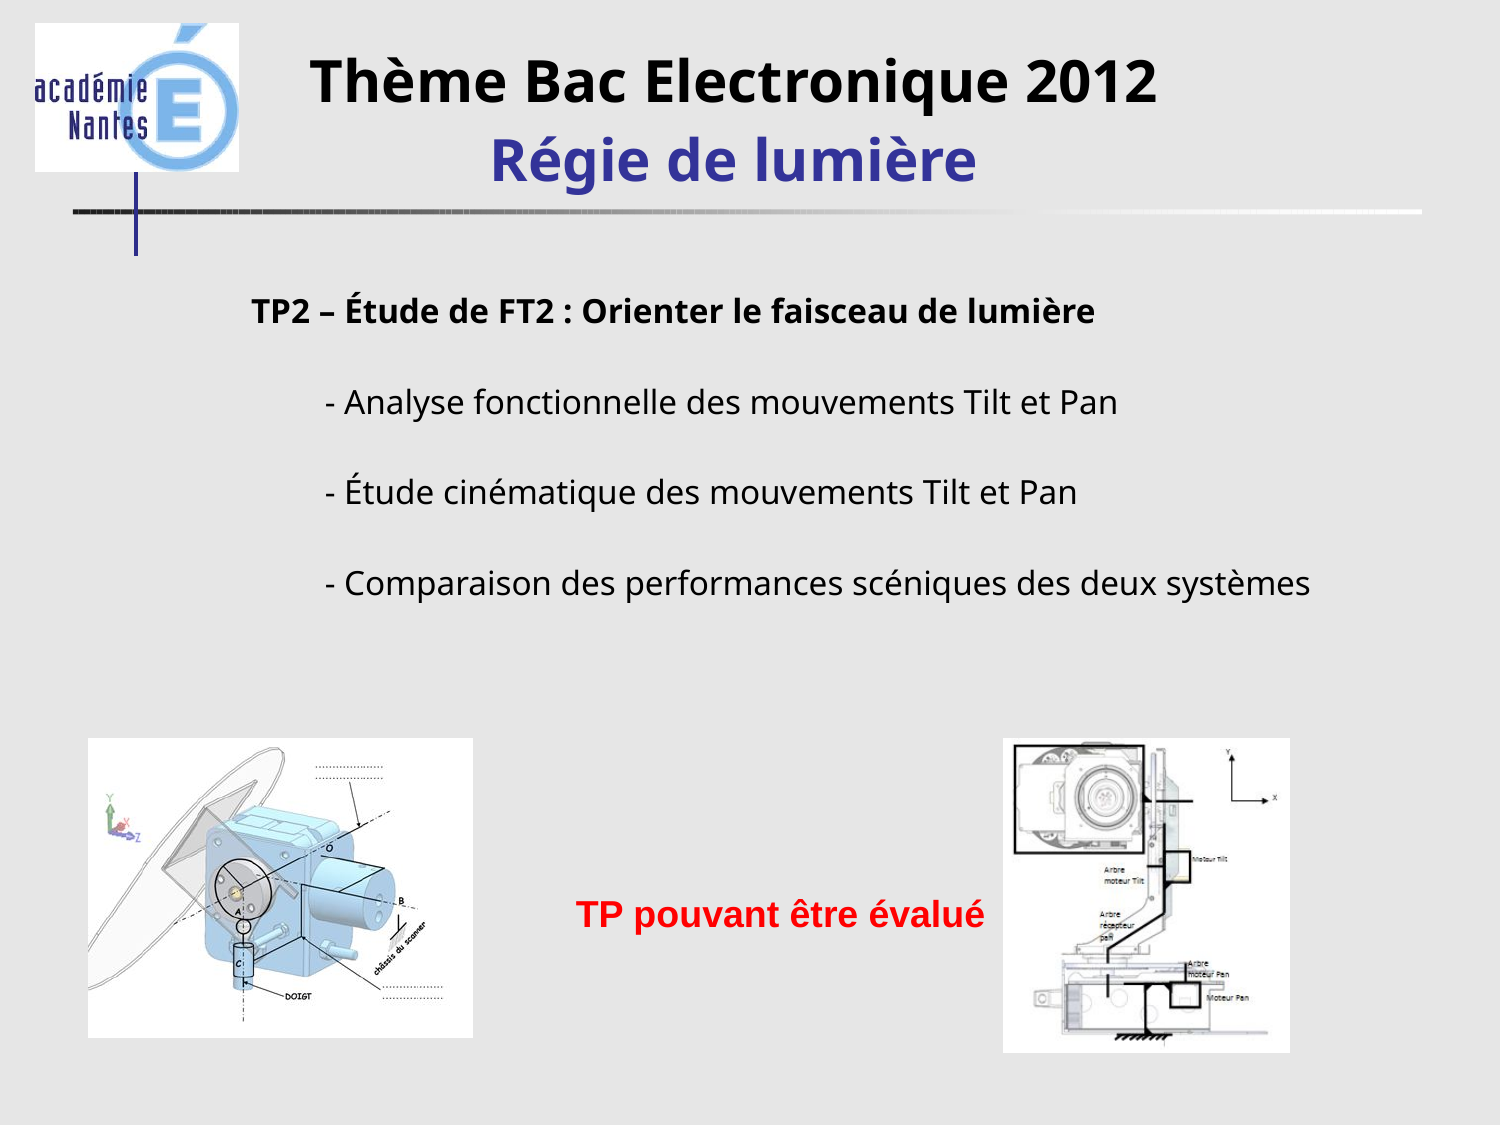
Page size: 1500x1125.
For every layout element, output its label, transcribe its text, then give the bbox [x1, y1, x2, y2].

picture [1003, 738, 1290, 1053]
picture [88, 738, 473, 1038]
text_box Thème Bac Electronique 2012 Régie de lumière [263, 32, 1206, 190]
text_box [72, 209, 134, 215]
text_box TP pouvant être évalué [561, 885, 1004, 944]
text_box [138, 209, 1422, 215]
picture [35, 23, 239, 172]
text_box TP2 – Étude de FT2 : Orienter le faisceau de lumière - Analyse fonctionnelle des mouvements Tilt et Pan - Étude cinématique des mouvements Tilt et Pan - Comparaison des performances scéniques des deux systèmes [236, 281, 1359, 621]
